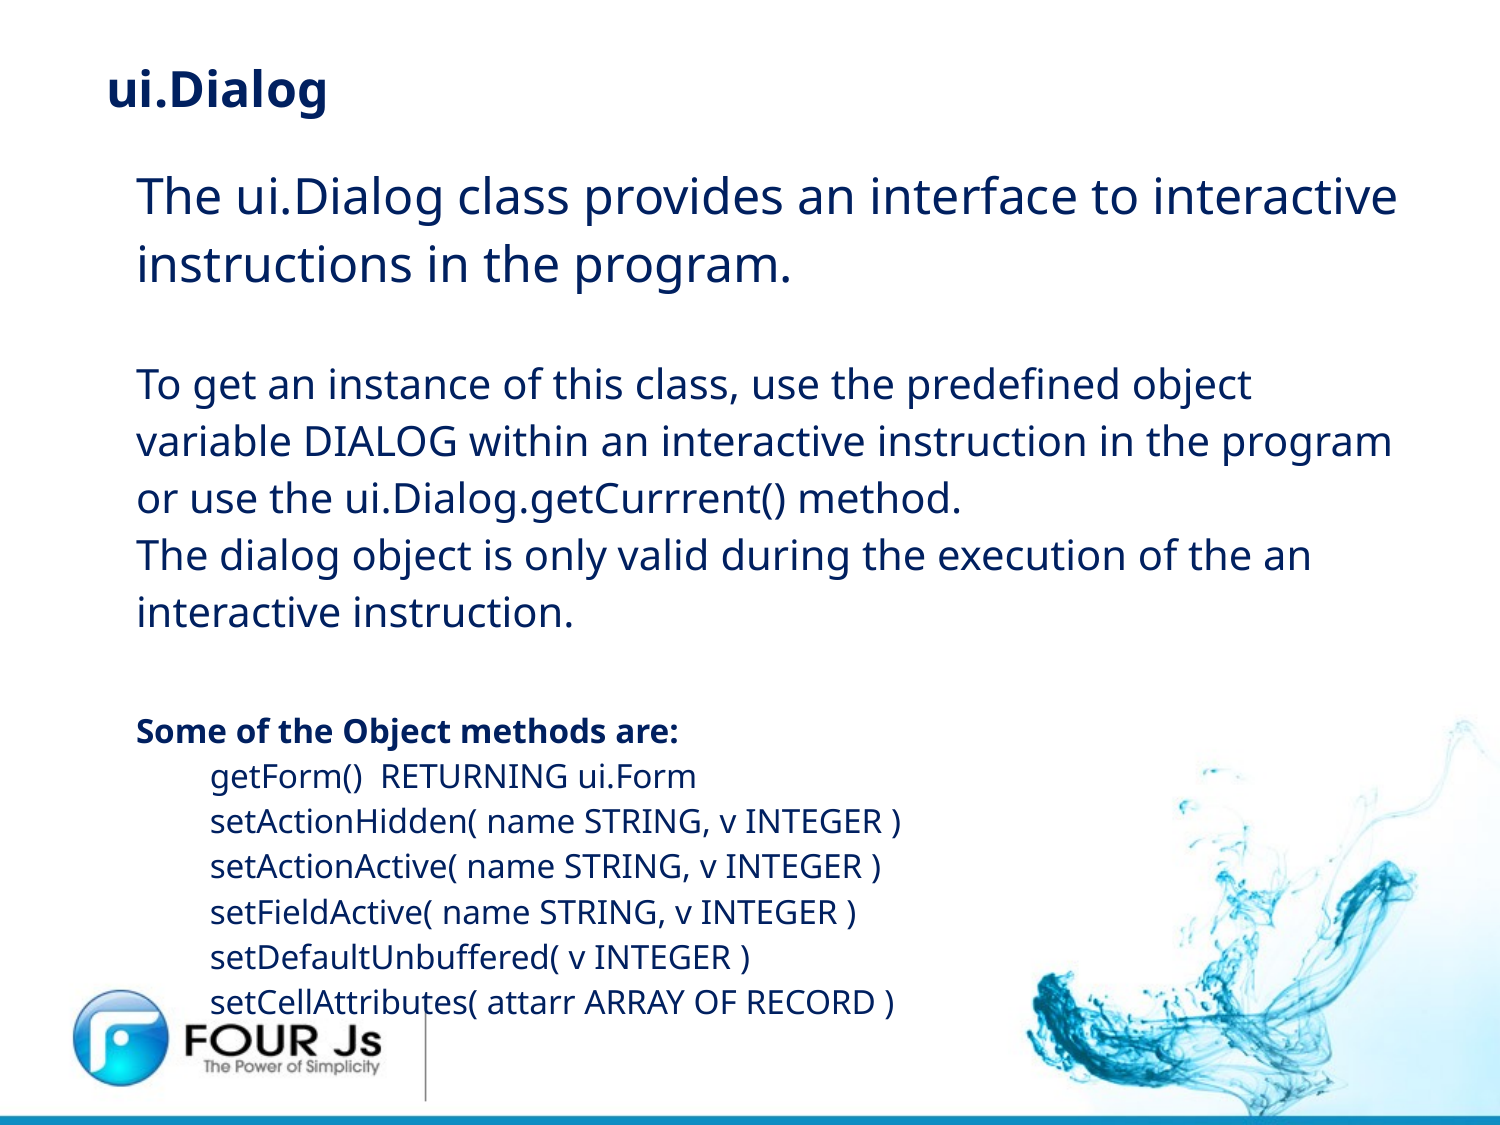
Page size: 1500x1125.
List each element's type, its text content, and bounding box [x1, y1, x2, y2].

title ui.Dialog [106, 35, 1388, 142]
text_box The ui.Dialog class provides an interface to interactive instructions in the program. To get an instance of this class, use the predefined object variable DIALOG within an interactive instruction in the program or use the ui.Dialog.getCurrrent() method. The dialog object is only valid during the execution of the an interactive instruction. Some of the Object methods are: getForm() RETURNING ui.Form setActionHidden( name STRING, v INTEGER ) setActionActive( name STRING, v INTEGER ) setFieldActive( name STRING, v INTEGER ) setDefaultUnbuffered( v INTEGER ) setCellAttributes( attarr ARRAY OF RECORD ) [121, 153, 1418, 1007]
picture [0, 0, 1500, 1122]
